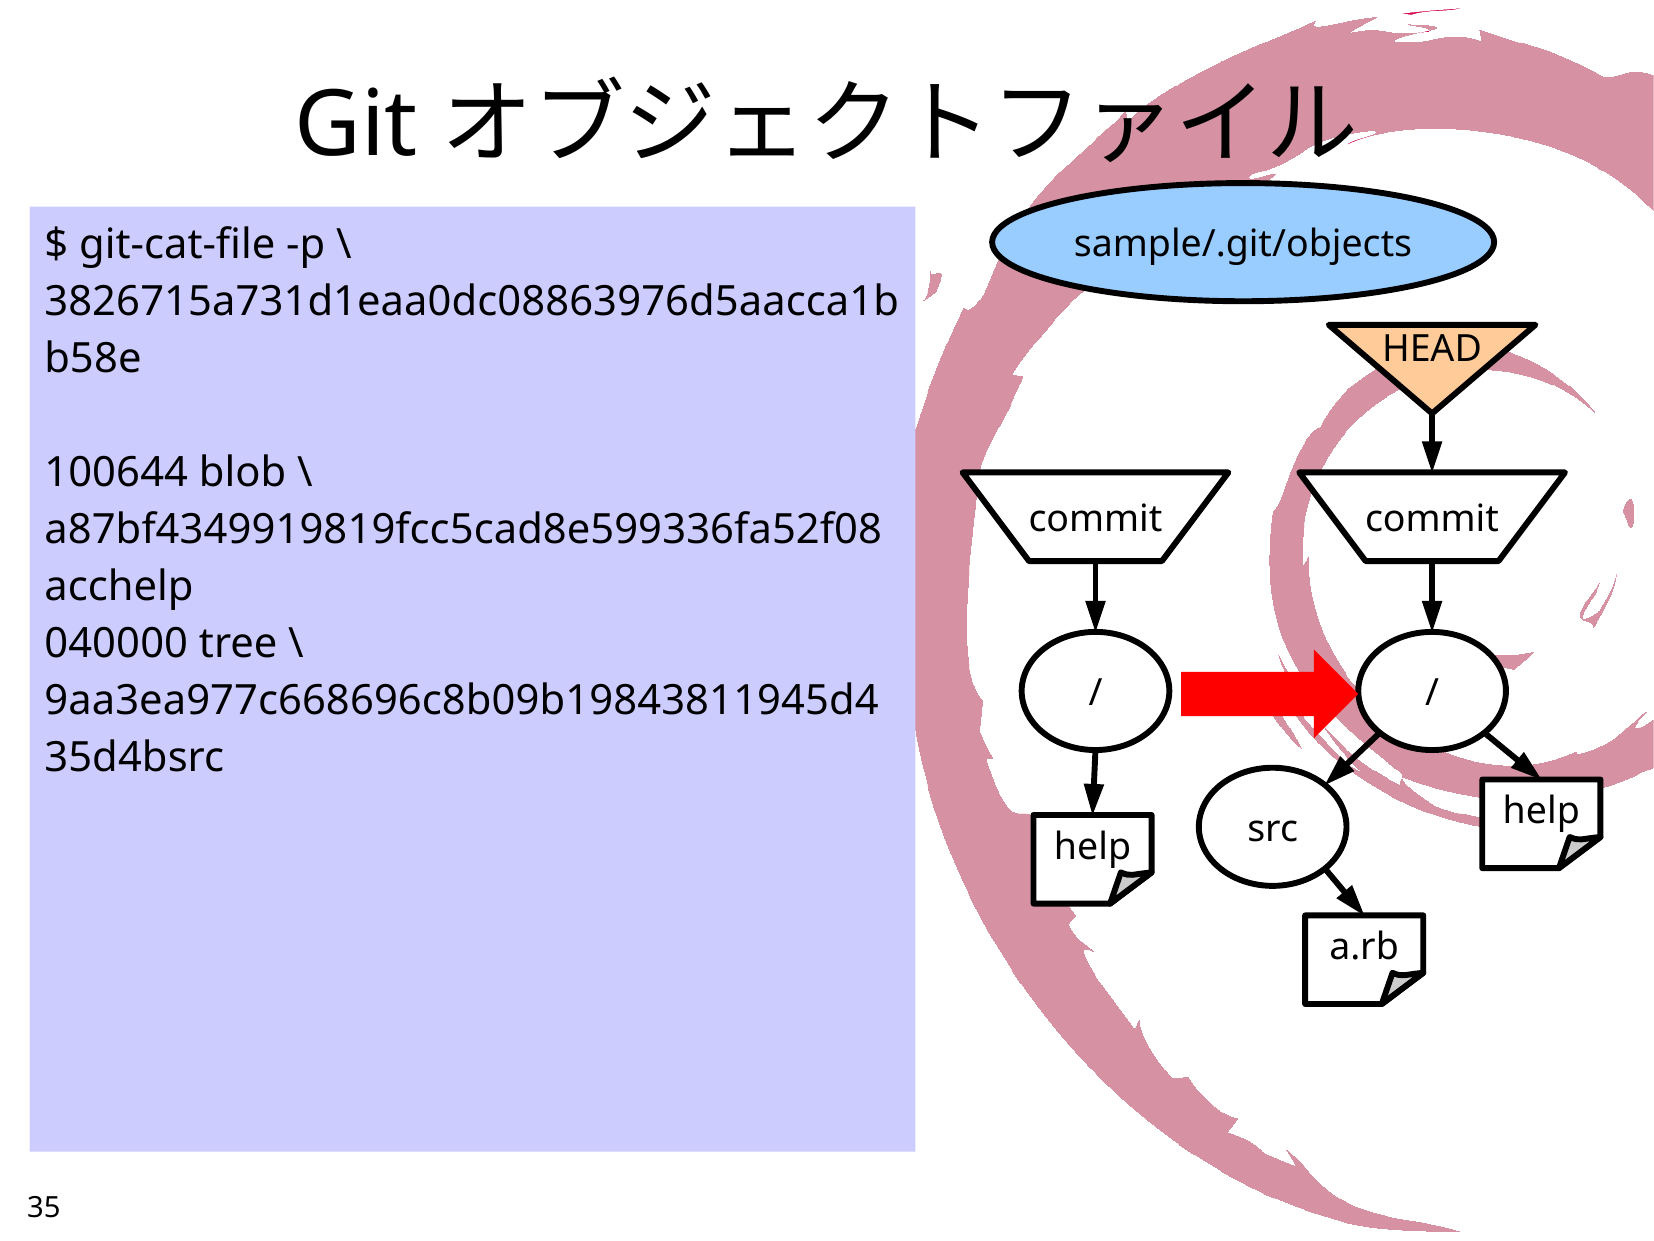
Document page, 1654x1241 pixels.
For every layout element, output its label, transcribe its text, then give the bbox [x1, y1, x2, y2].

text_box sample/.git/objects [992, 183, 1495, 302]
text_box / [1358, 631, 1506, 751]
text_box commit [1299, 472, 1566, 562]
picture [886, 0, 1654, 1241]
text_box HEAD [1328, 324, 1536, 413]
text_box help [1482, 779, 1601, 869]
text_box $ git-cat-file -p \ 3826715a731d1eaa0dc08863976d5aacca1bb58e 100644 blob \ a87bf4349919819fcc5cad8e599336fa52f08acchelp 040000 tree \ 9aa3ea977c668696c8b09b19843811945d435d4bsrc [29, 206, 916, 1152]
text_box src [1198, 767, 1347, 886]
text_box a.rb [1305, 915, 1424, 1004]
text_box [1181, 649, 1359, 739]
text_box help [1033, 814, 1152, 904]
title Git オブジェクトファイル [276, 49, 1378, 257]
text_box commit [962, 472, 1229, 562]
text_box / [1021, 631, 1170, 751]
